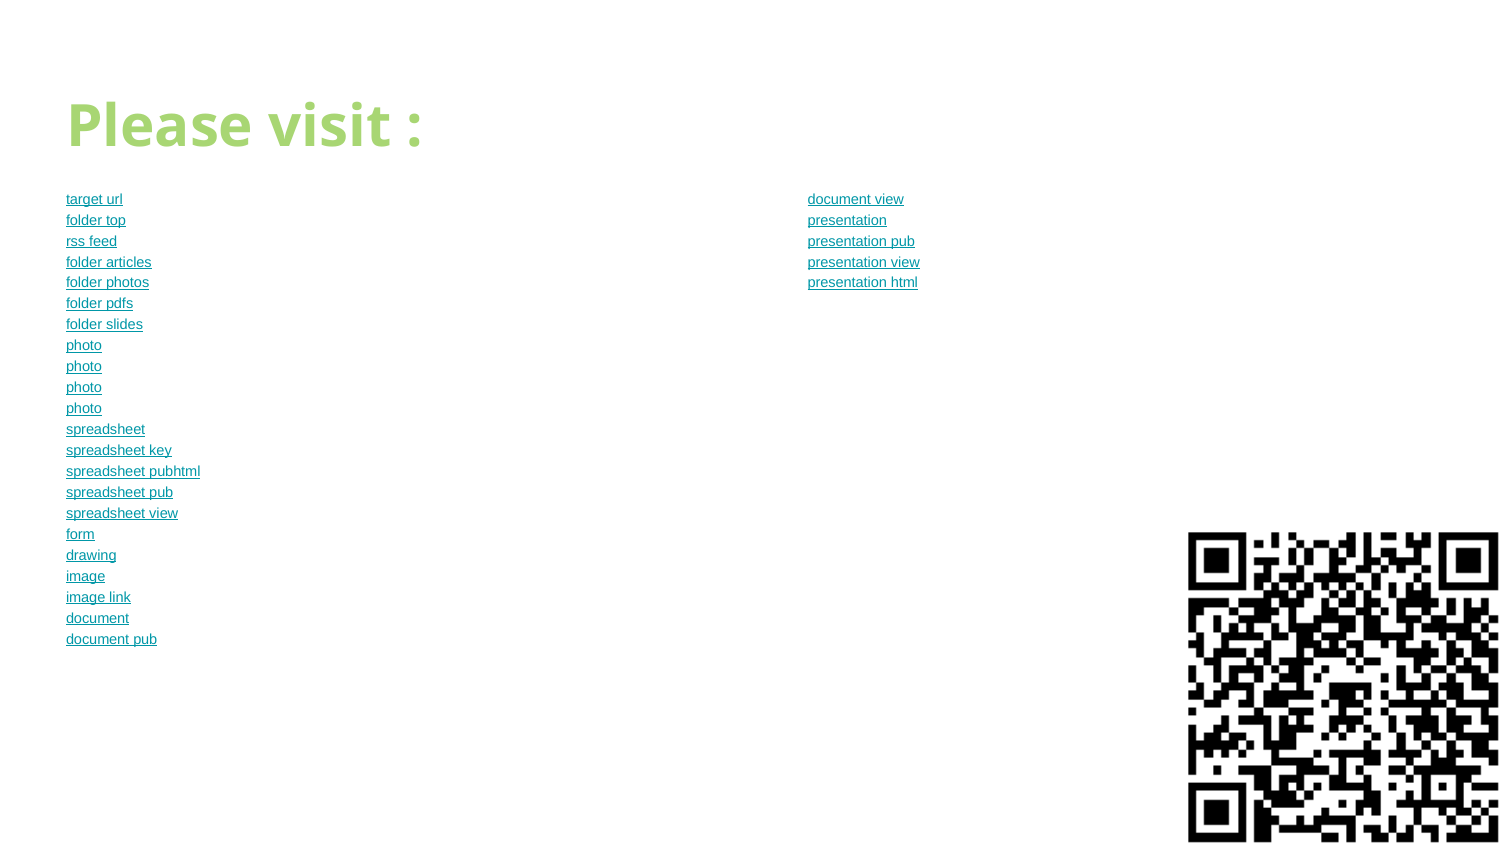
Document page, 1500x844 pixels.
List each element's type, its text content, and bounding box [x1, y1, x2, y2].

list target url folder top rss feed folder articles folder photos folder pdfs folder slides photo photo photo photo spreadsheet spreadsheet key spreadsheet pubhtml spreadsheet pub spreadsheet view form drawing image image link document document pub [51, 189, 708, 750]
title Please visit : [51, 72, 1449, 167]
list document view presentation presentation pub presentation view presentation html [792, 189, 1449, 750]
picture [1187, 531, 1500, 844]
